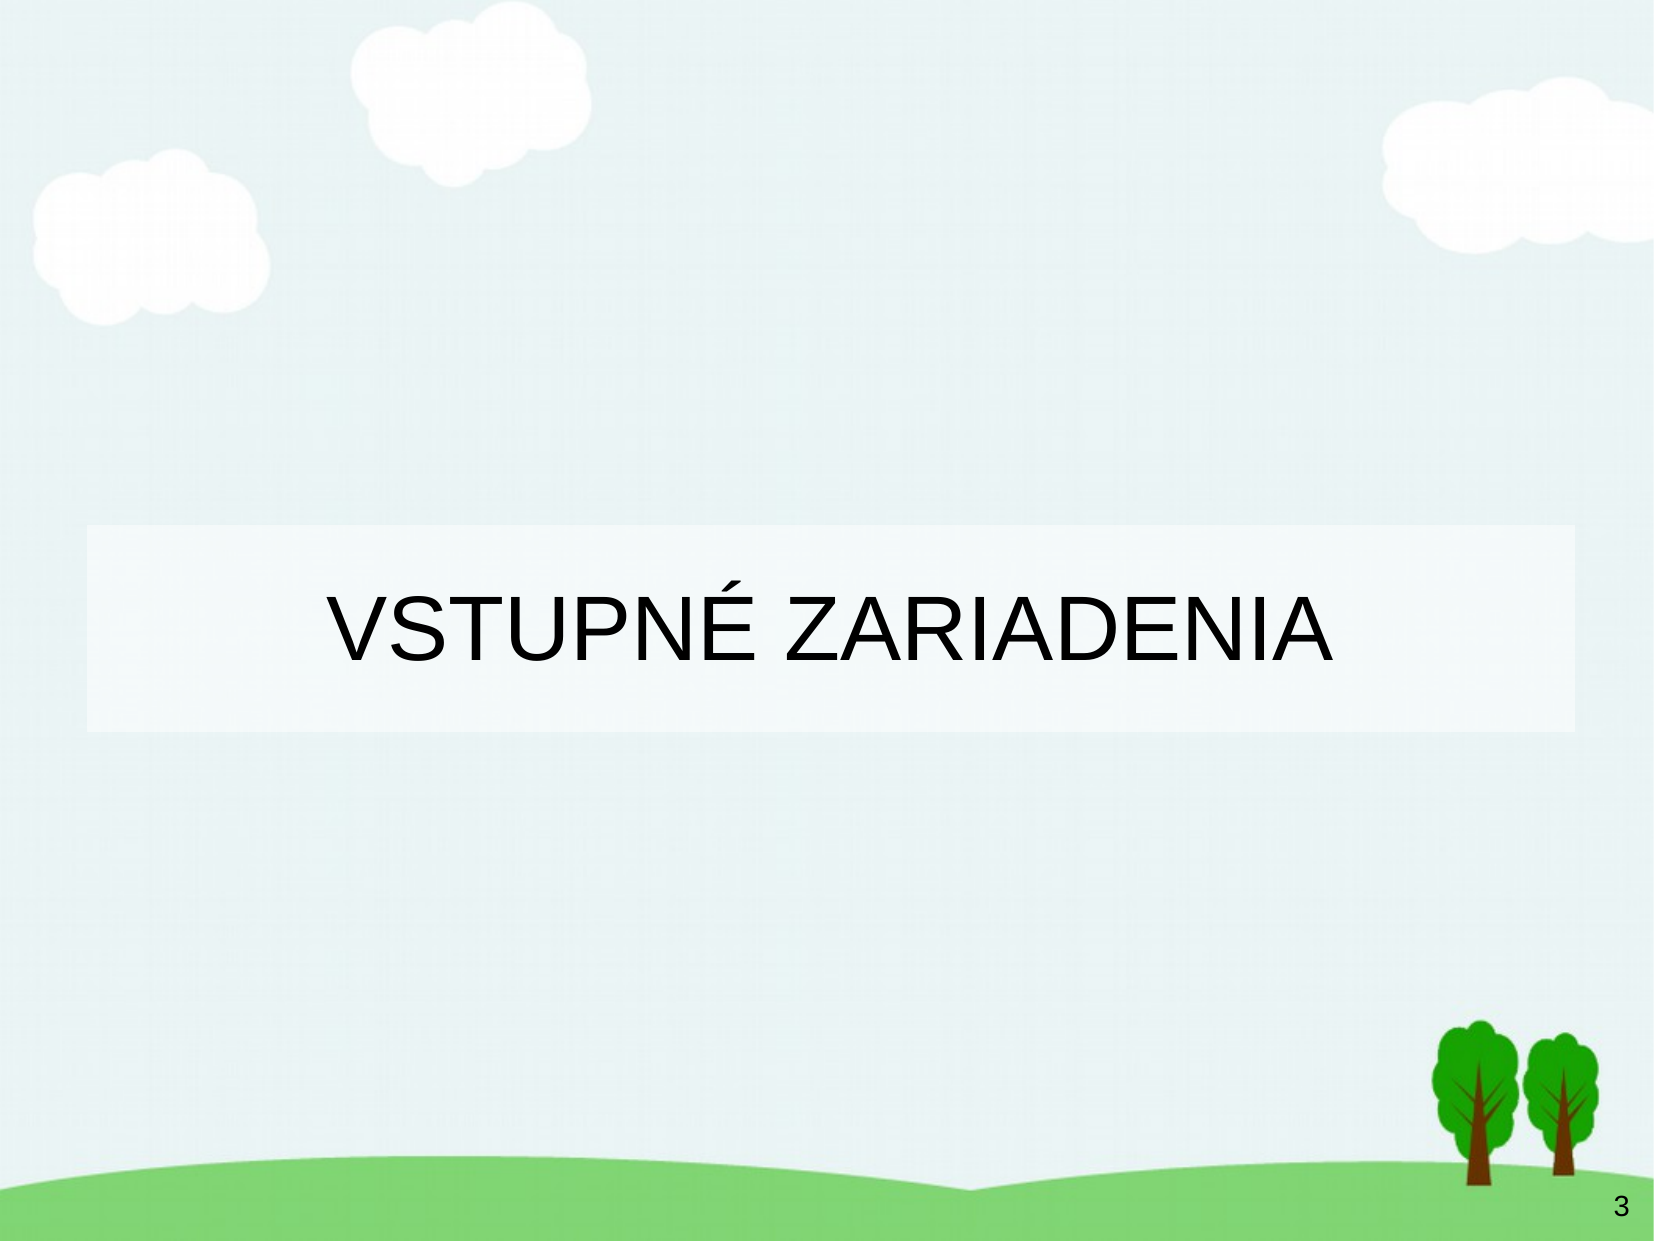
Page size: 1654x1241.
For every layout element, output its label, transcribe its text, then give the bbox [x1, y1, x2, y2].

picture [0, 0, 1654, 1241]
title VSTUPNÉ ZARIADENIA [86, 525, 1576, 733]
